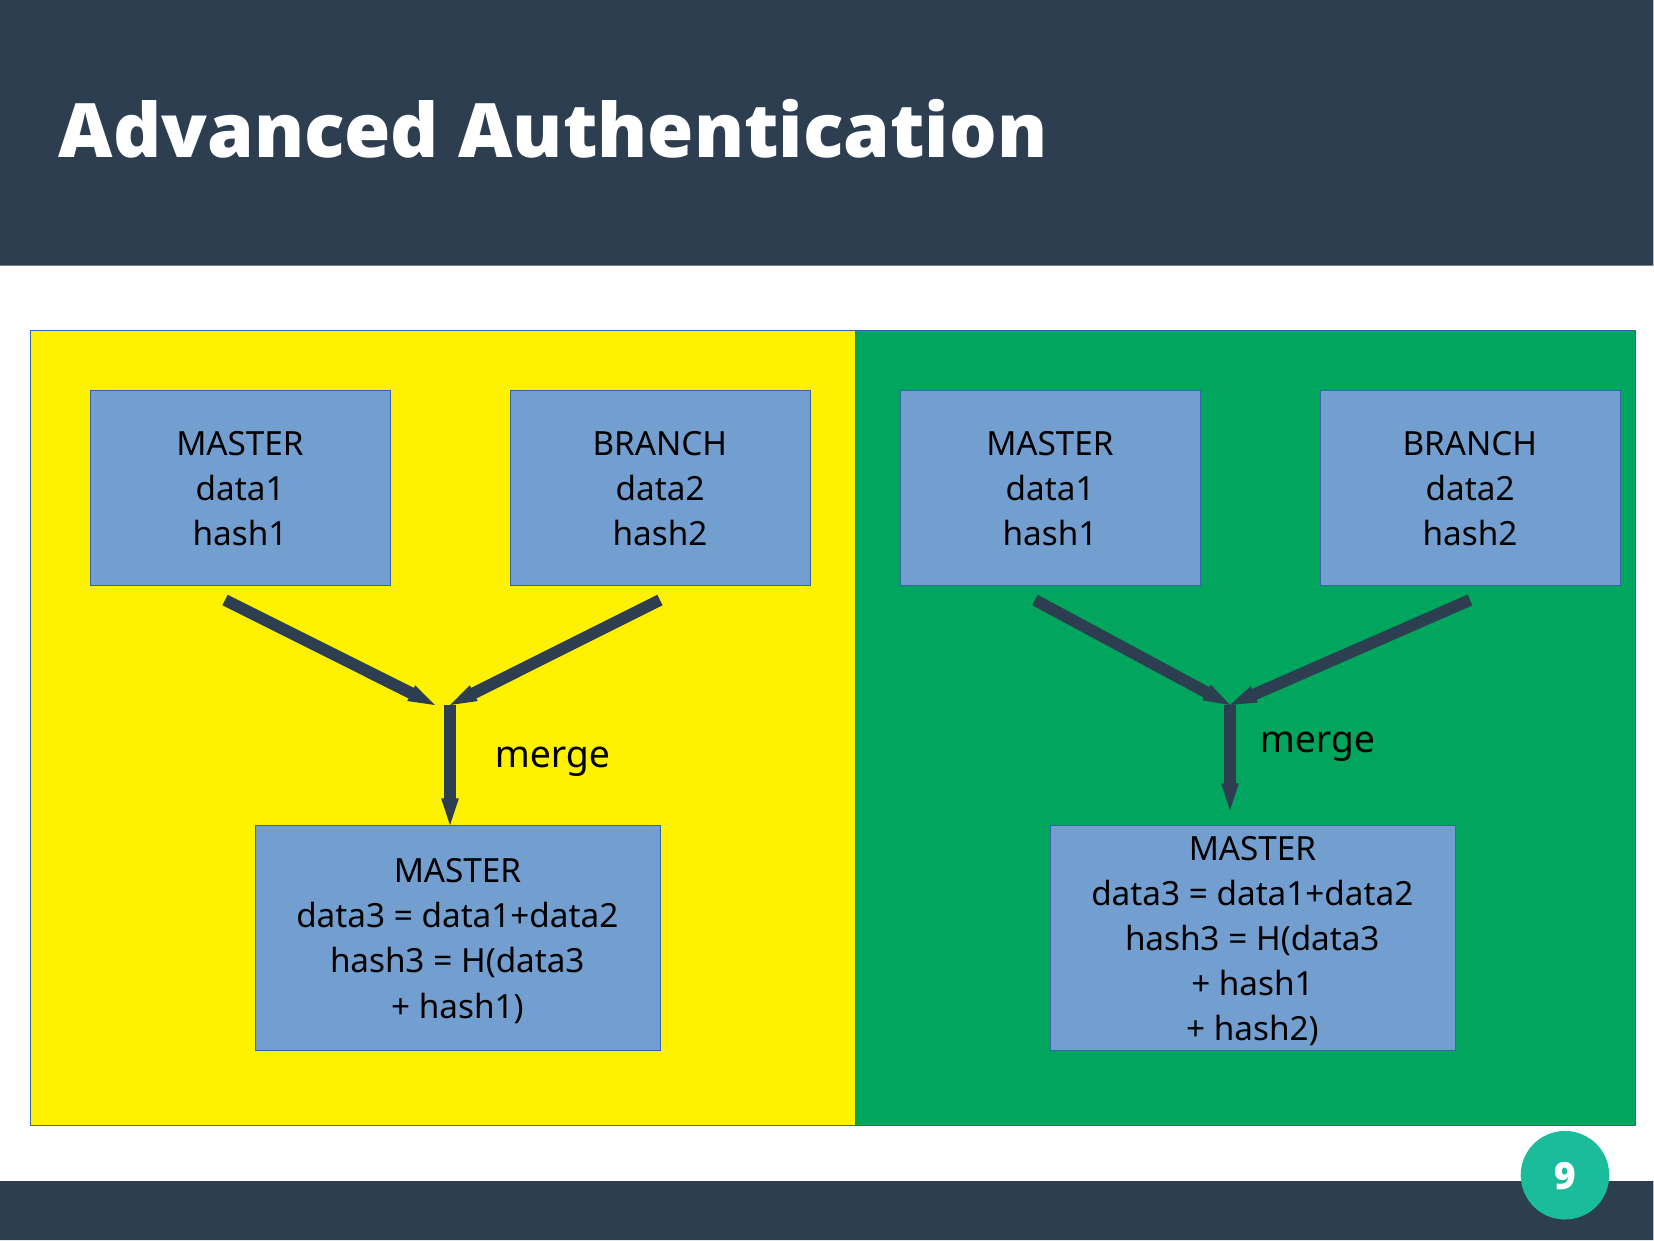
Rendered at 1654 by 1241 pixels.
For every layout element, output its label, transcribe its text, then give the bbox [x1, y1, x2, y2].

text_box BRANCH data2 hash2 [1320, 390, 1621, 586]
text_box MASTER data3 = data1+data2 hash3 = H(data3 + hash1 + hash2) [1050, 825, 1456, 1051]
text_box MASTER data1 hash1 [900, 390, 1201, 586]
text_box merge [480, 720, 631, 779]
text_box MASTER data1 hash1 [90, 390, 391, 586]
text_box MASTER data3 = data1+data2 hash3 = H(data3 + hash1) [255, 825, 661, 1051]
text_box BRANCH data2 hash2 [510, 390, 811, 586]
title Advanced Authentication [59, 49, 1595, 207]
text_box merge [1245, 705, 1396, 764]
text_box [30, 330, 1636, 1126]
